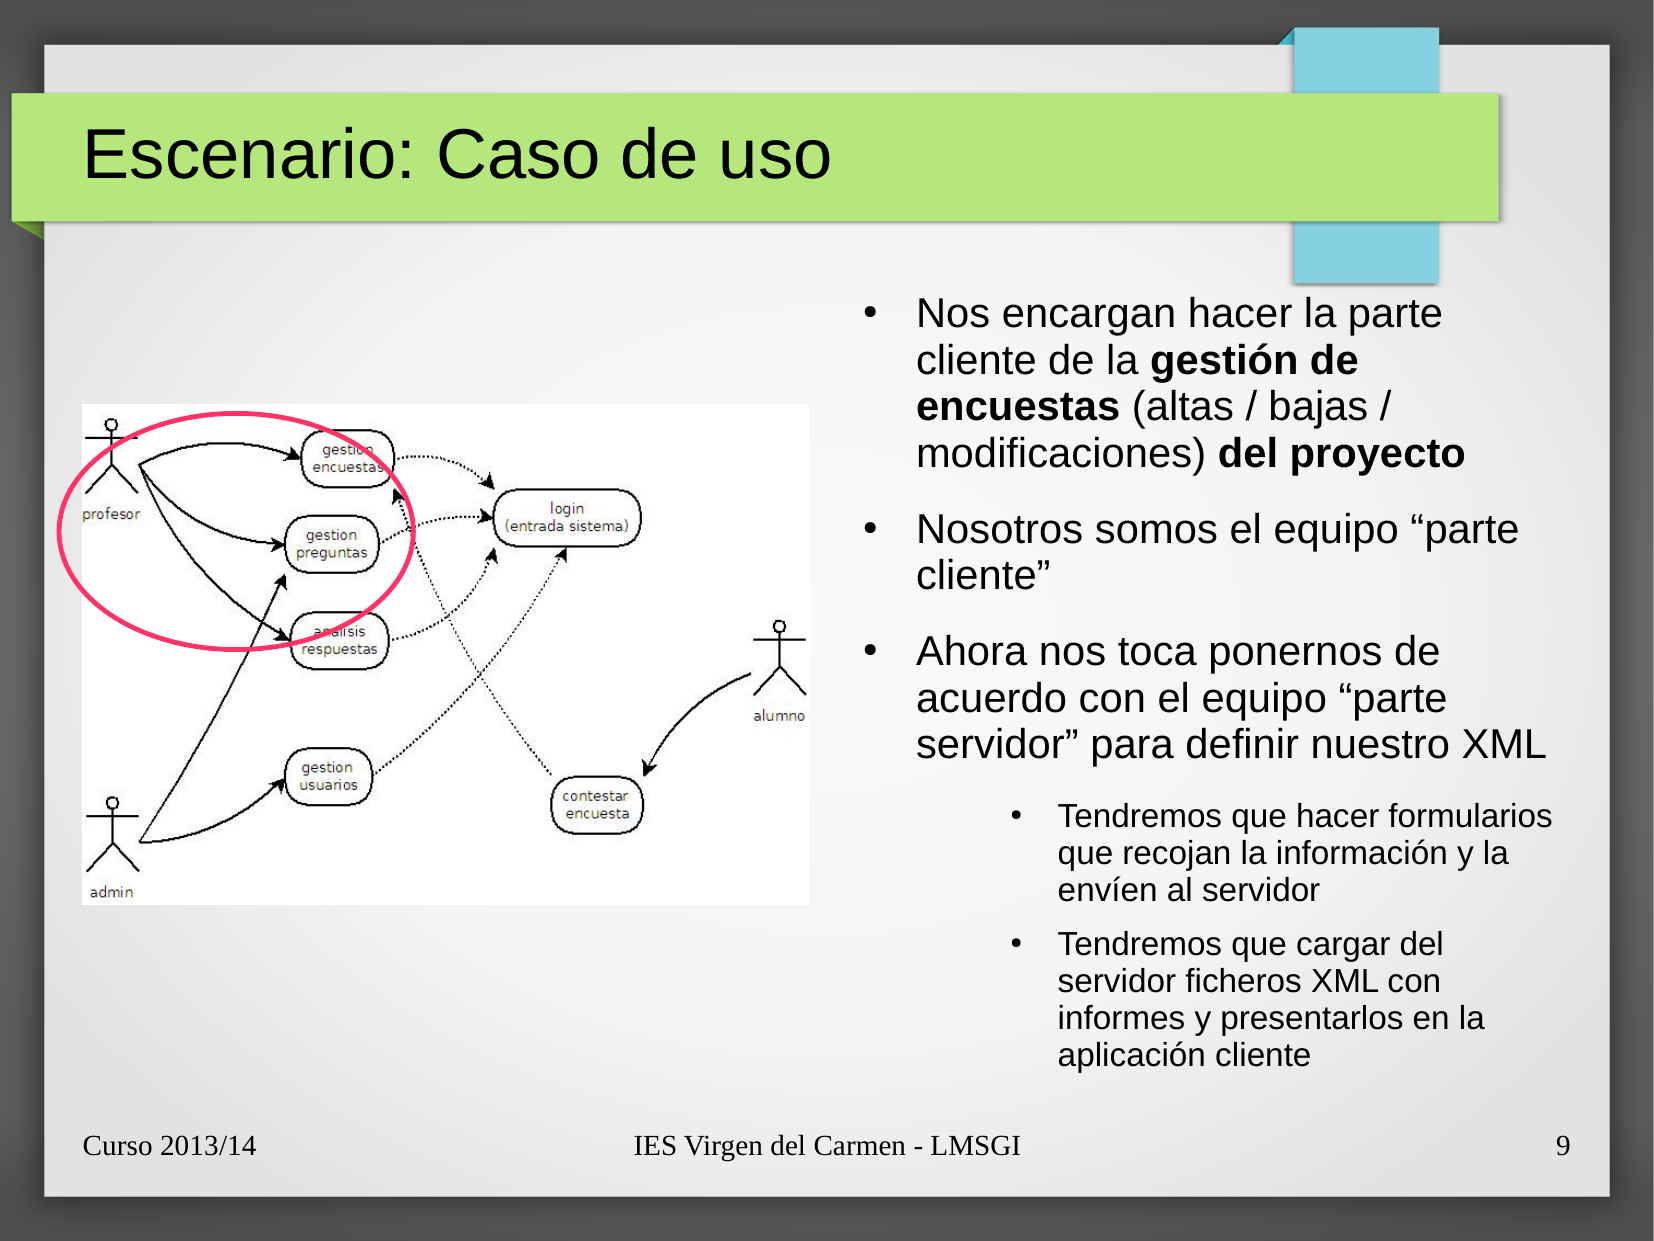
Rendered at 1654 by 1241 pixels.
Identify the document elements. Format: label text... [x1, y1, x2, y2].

picture [0, 0, 1654, 1241]
title Escenario: Caso de uso [82, 94, 1264, 213]
list Nos encargan hacer la parte cliente de la gestión de encuestas (altas / bajas / modificaciones) del proyecto Nosotros somos el equipo “parte cliente” Ahora nos toca ponernos de acuerdo con el equipo “parte servidor” para definir nuestro XML Tendremos que hacer formularios que recojan la información y la envíen al servidor Tendremos que cargar del servidor ficheros XML con informes y presentarlos en la aplicación cliente [845, 290, 1572, 1109]
